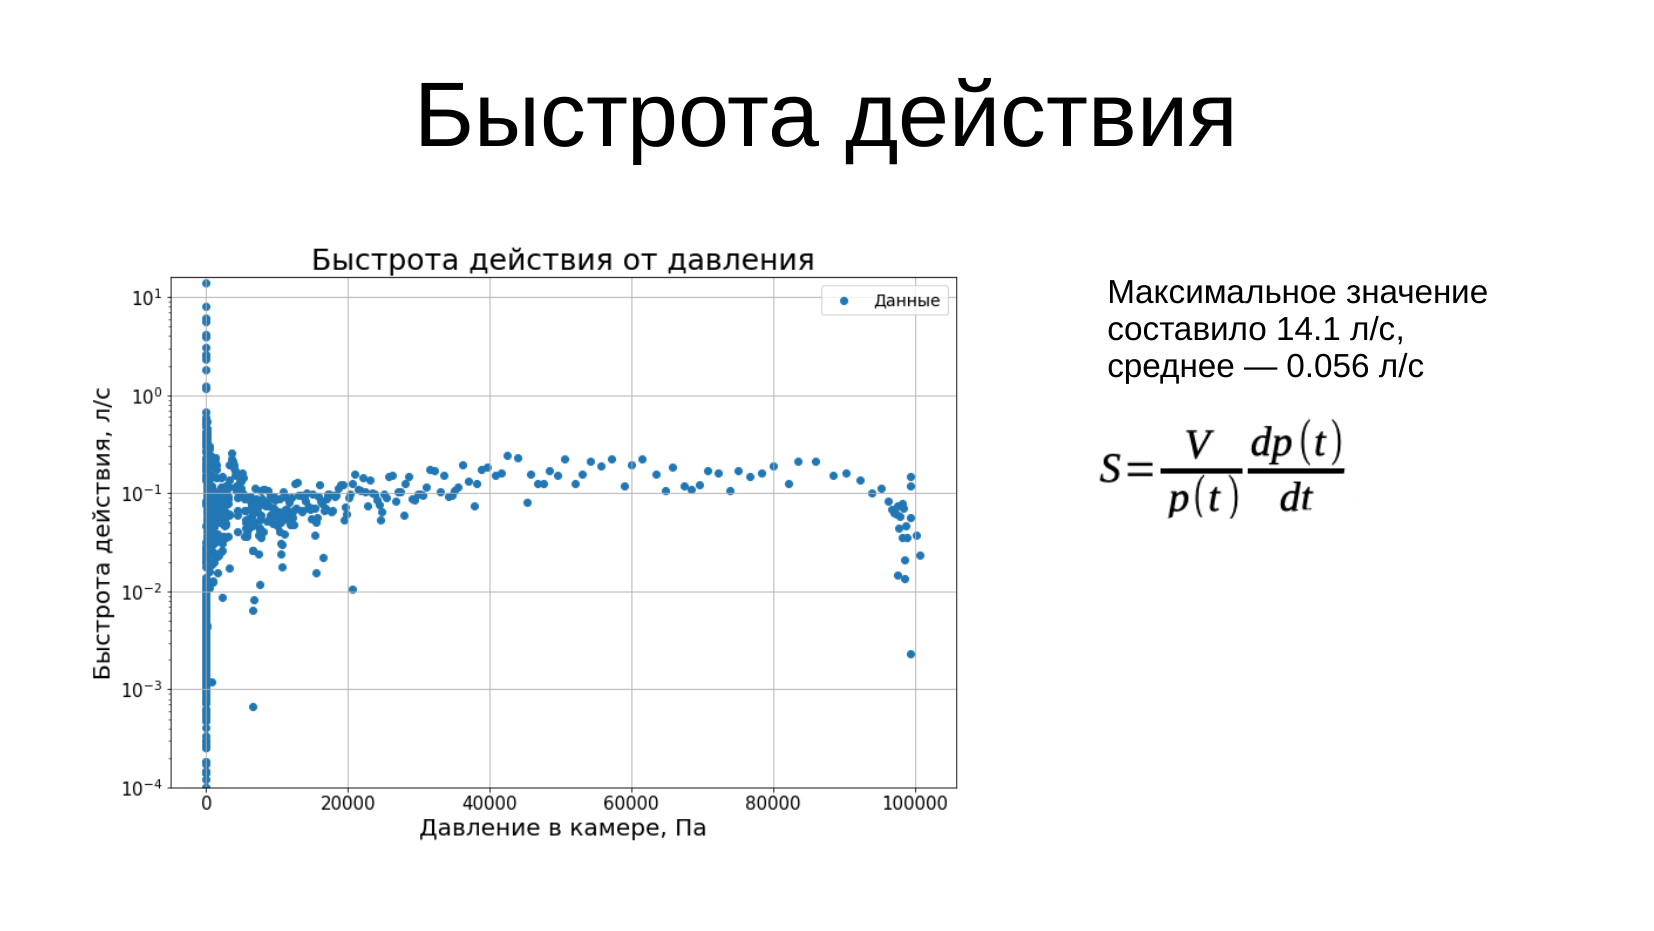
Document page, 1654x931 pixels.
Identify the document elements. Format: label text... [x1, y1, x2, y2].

picture [44, 196, 1057, 872]
title Быстрота действия [82, 37, 1571, 193]
text_box Максимальное значение составило 14.1 л/с, среднее — 0.056 л/с [1092, 265, 1506, 827]
picture [1092, 413, 1359, 524]
